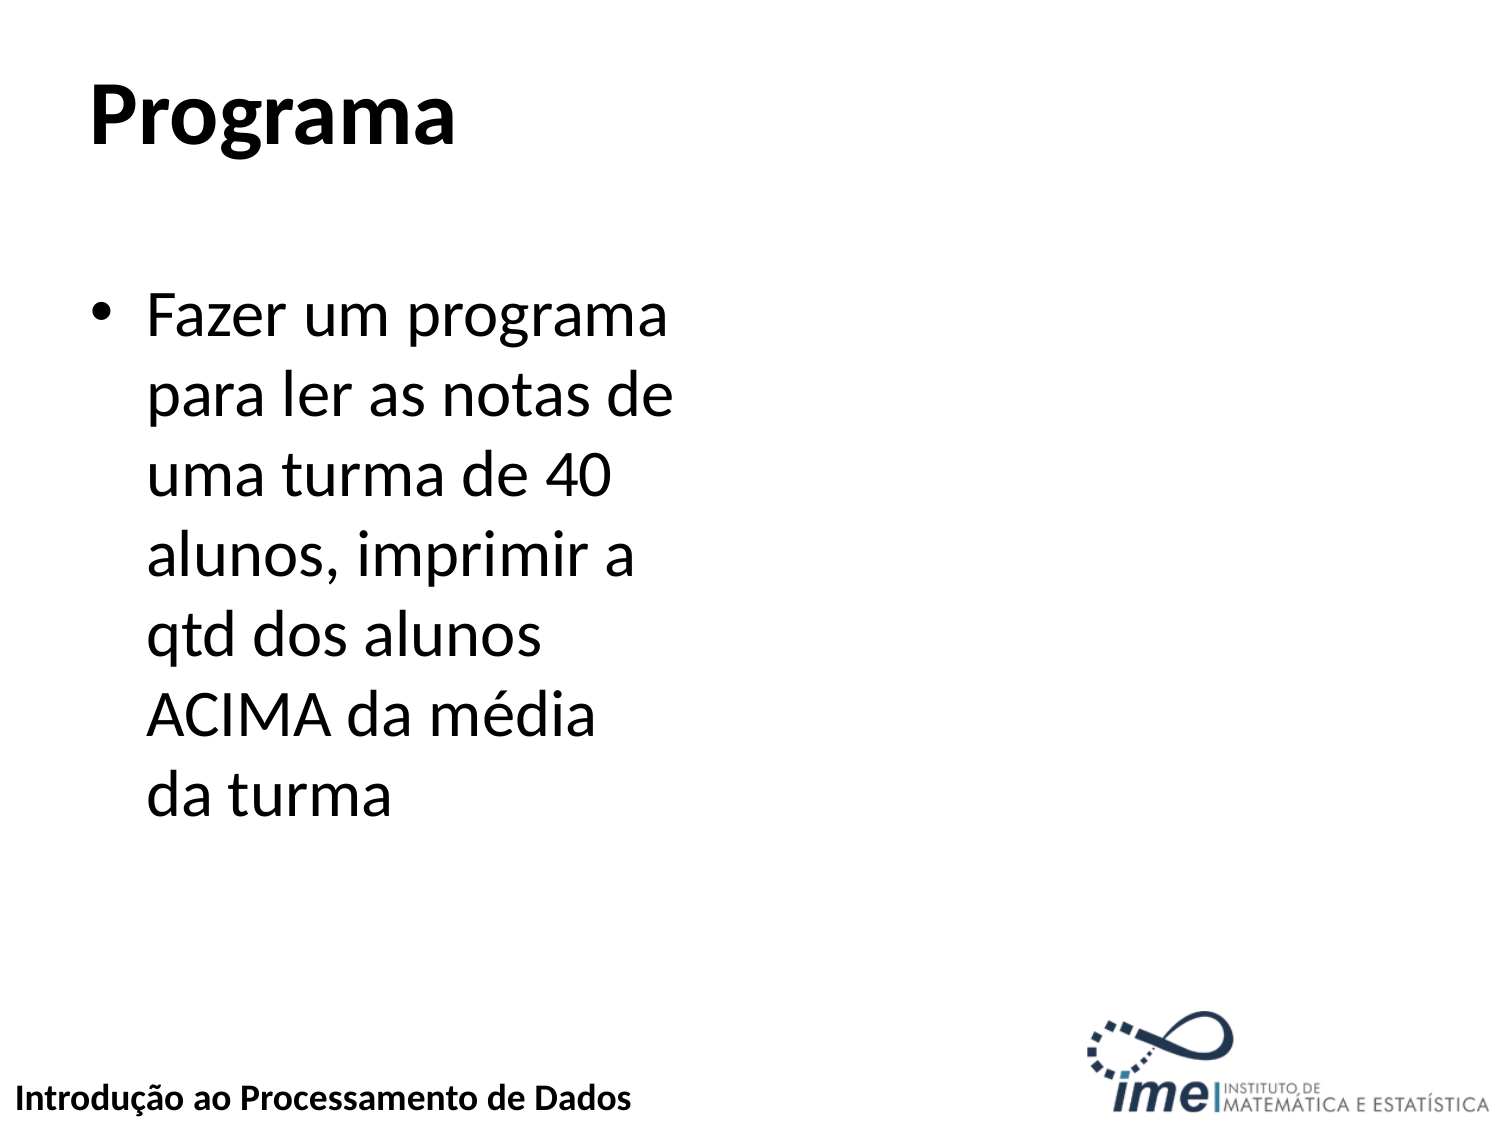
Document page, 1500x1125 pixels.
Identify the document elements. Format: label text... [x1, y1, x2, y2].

title Programa [75, 45, 1425, 233]
list Fazer um programa para ler as notas de uma turma de 40 alunos, imprimir a qtd dos alunos ACIMA da média da turma [75, 262, 691, 1005]
picture [1086, 1011, 1495, 1115]
